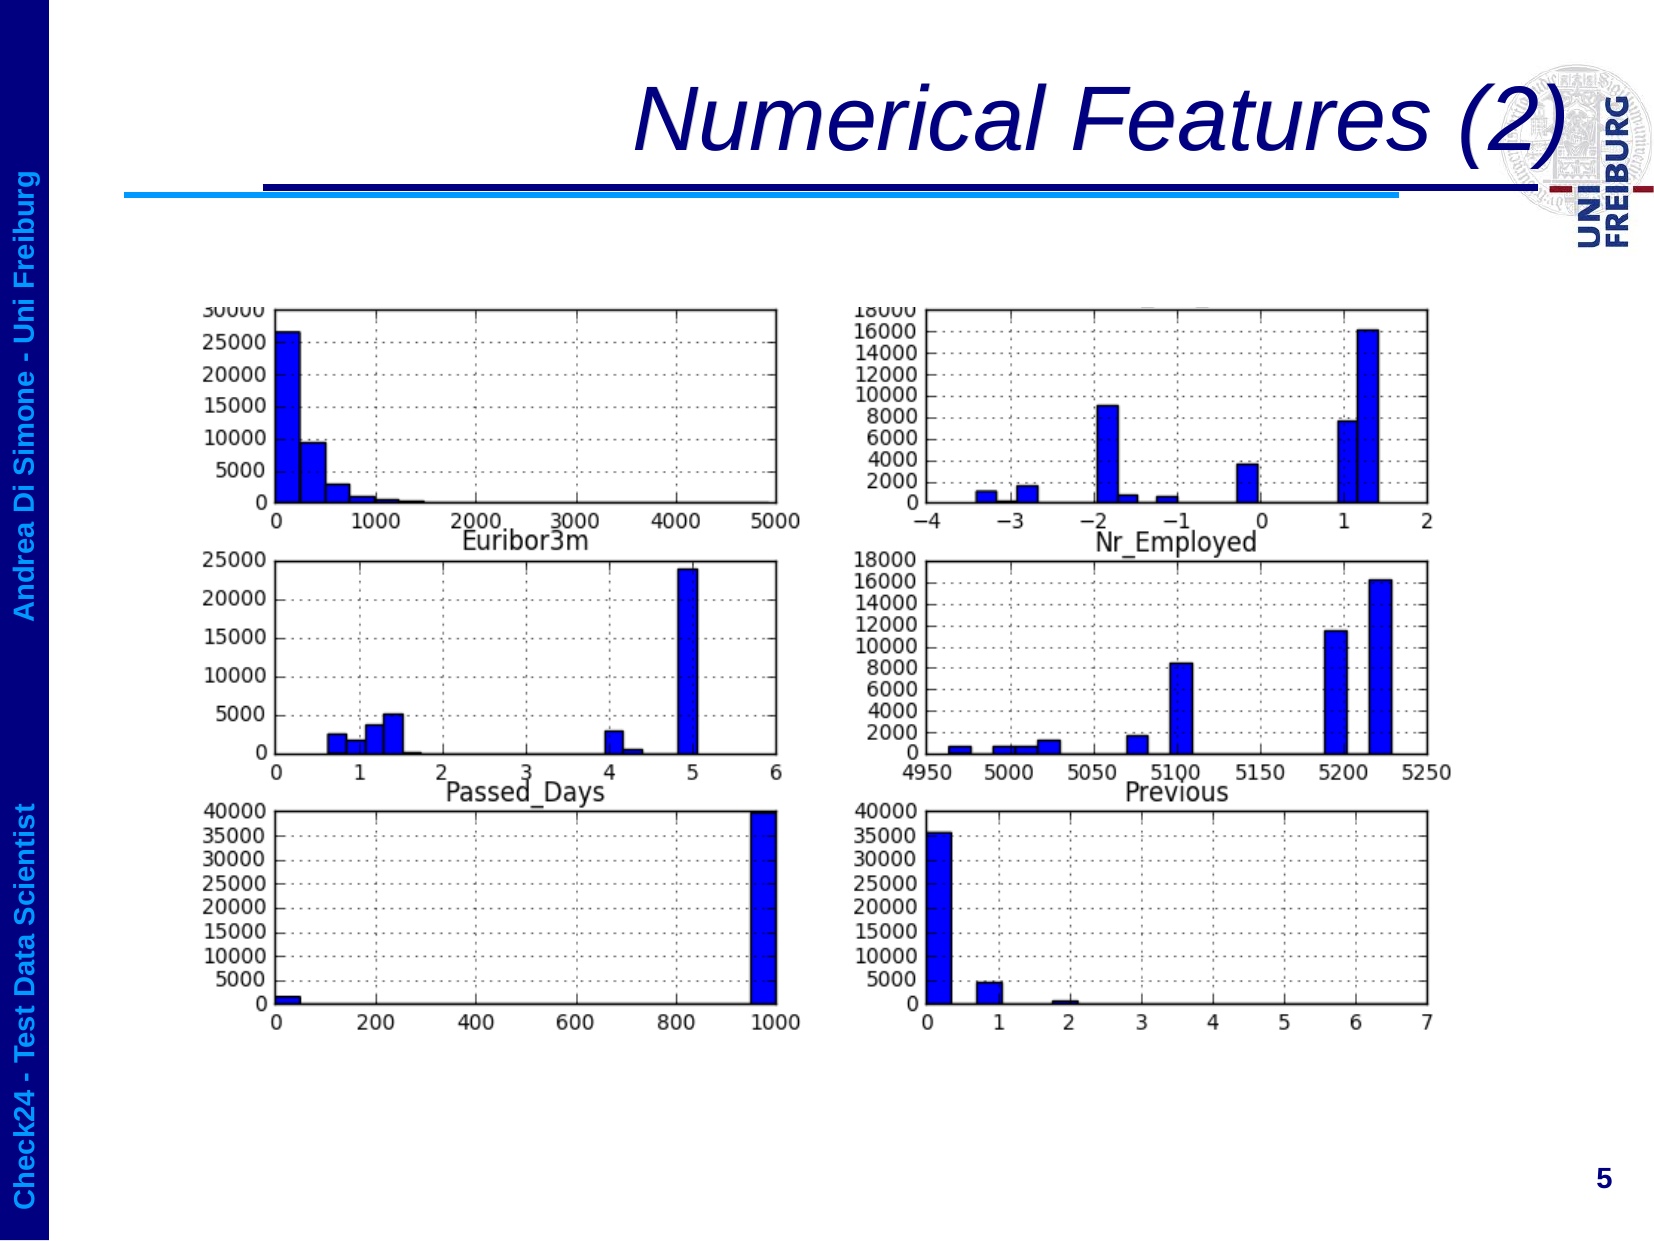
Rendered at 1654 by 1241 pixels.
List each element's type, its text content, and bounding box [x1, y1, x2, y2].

picture [187, 307, 1467, 1051]
title Numerical Features (2) [82, 49, 1571, 188]
picture [1477, 51, 1654, 256]
